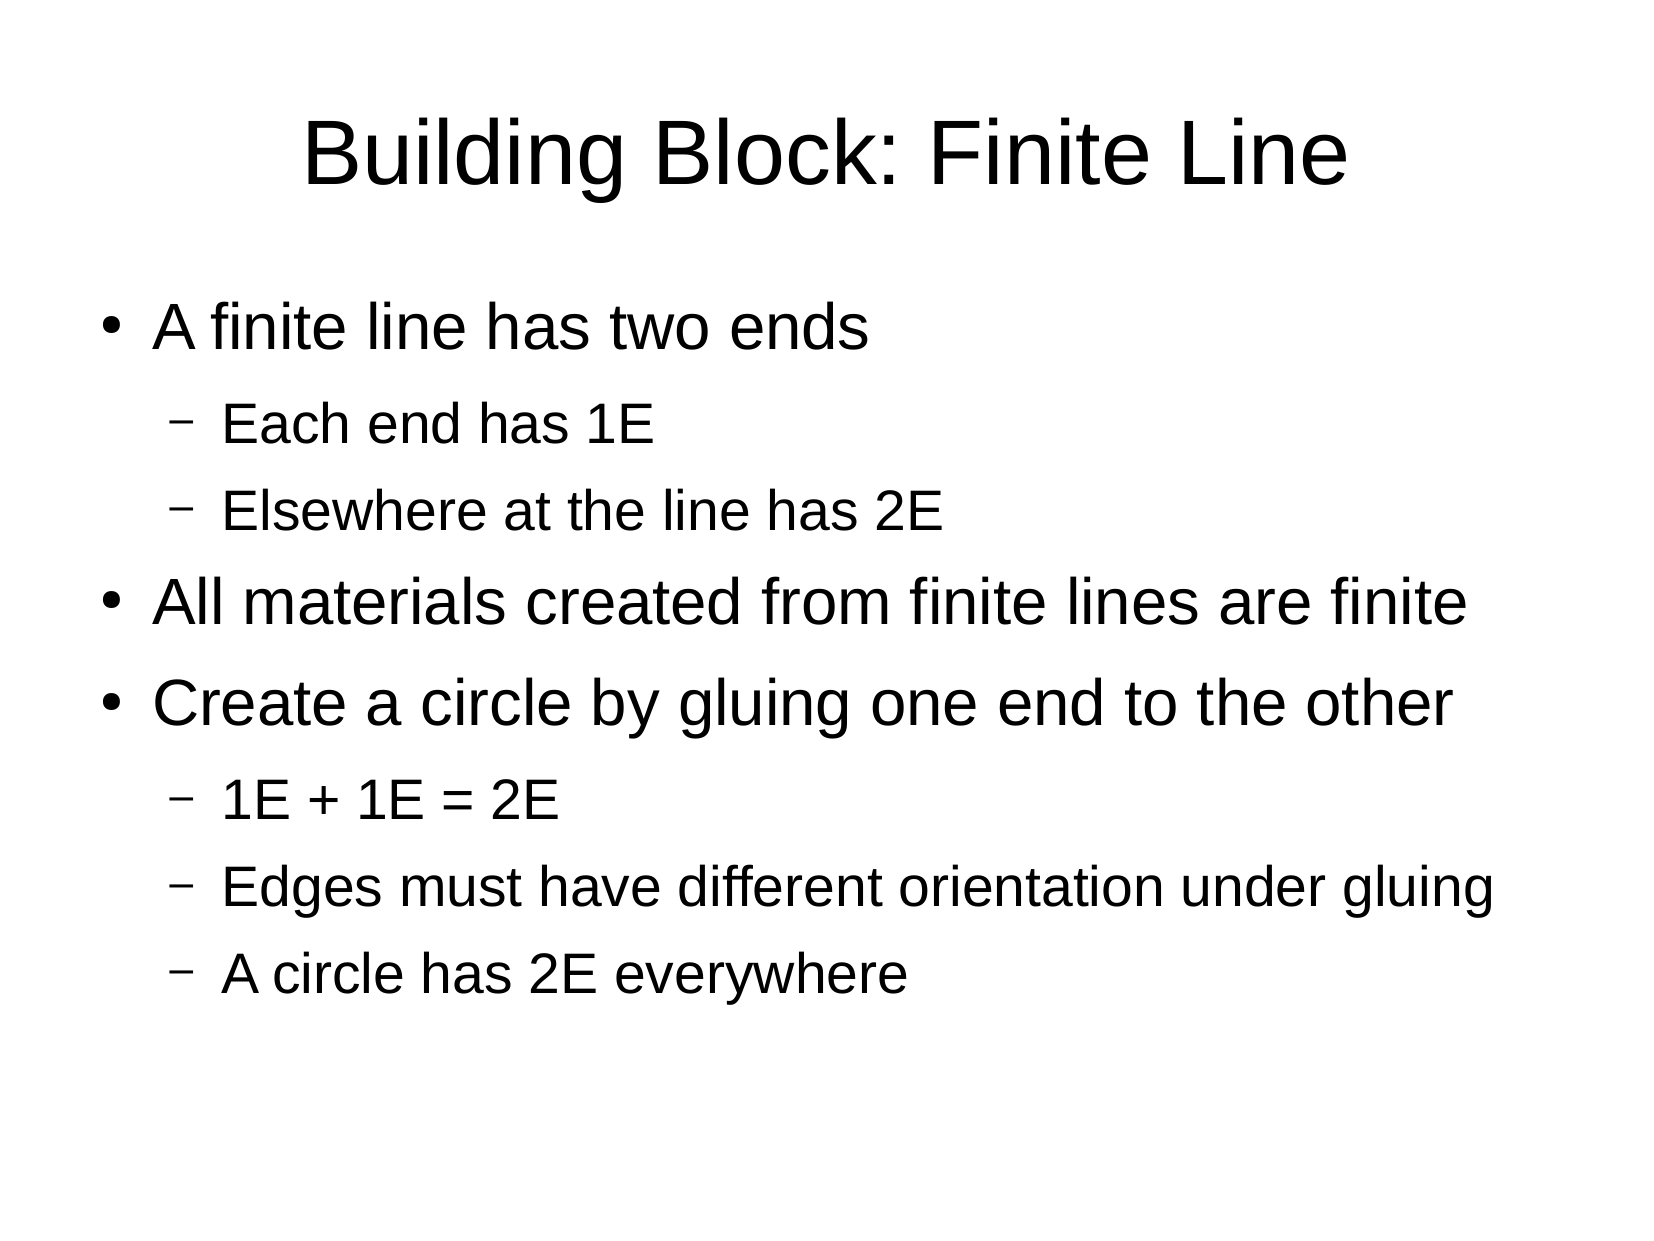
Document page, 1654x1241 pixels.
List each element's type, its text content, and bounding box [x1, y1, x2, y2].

list A finite line has two ends Each end has 1E Elsewhere at the line has 2E All materials created from finite lines are finite Create a circle by gluing one end to the other 1E + 1E = 2E Edges must have different orientation under gluing A circle has 2E everywhere [82, 290, 1571, 1010]
title Building Block: Finite Line [82, 49, 1571, 257]
